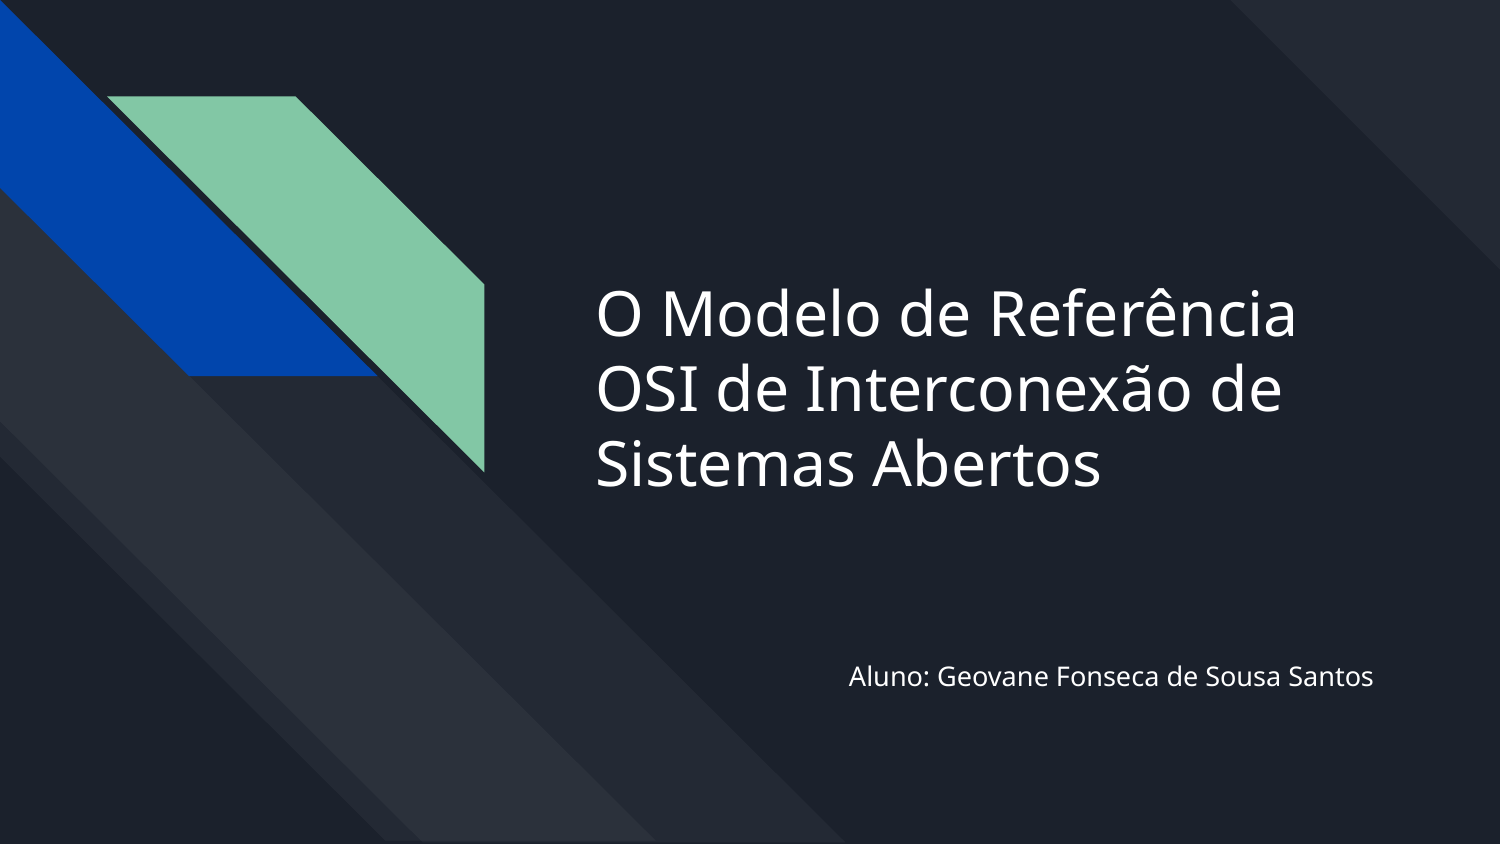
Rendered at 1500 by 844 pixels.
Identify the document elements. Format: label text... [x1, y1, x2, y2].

subtitle Aluno: Geovane Fonseca de Sousa Santos [833, 643, 1404, 727]
title O Modelo de Referência OSI de Interconexão de Sistemas Abertos [580, 258, 1404, 518]
